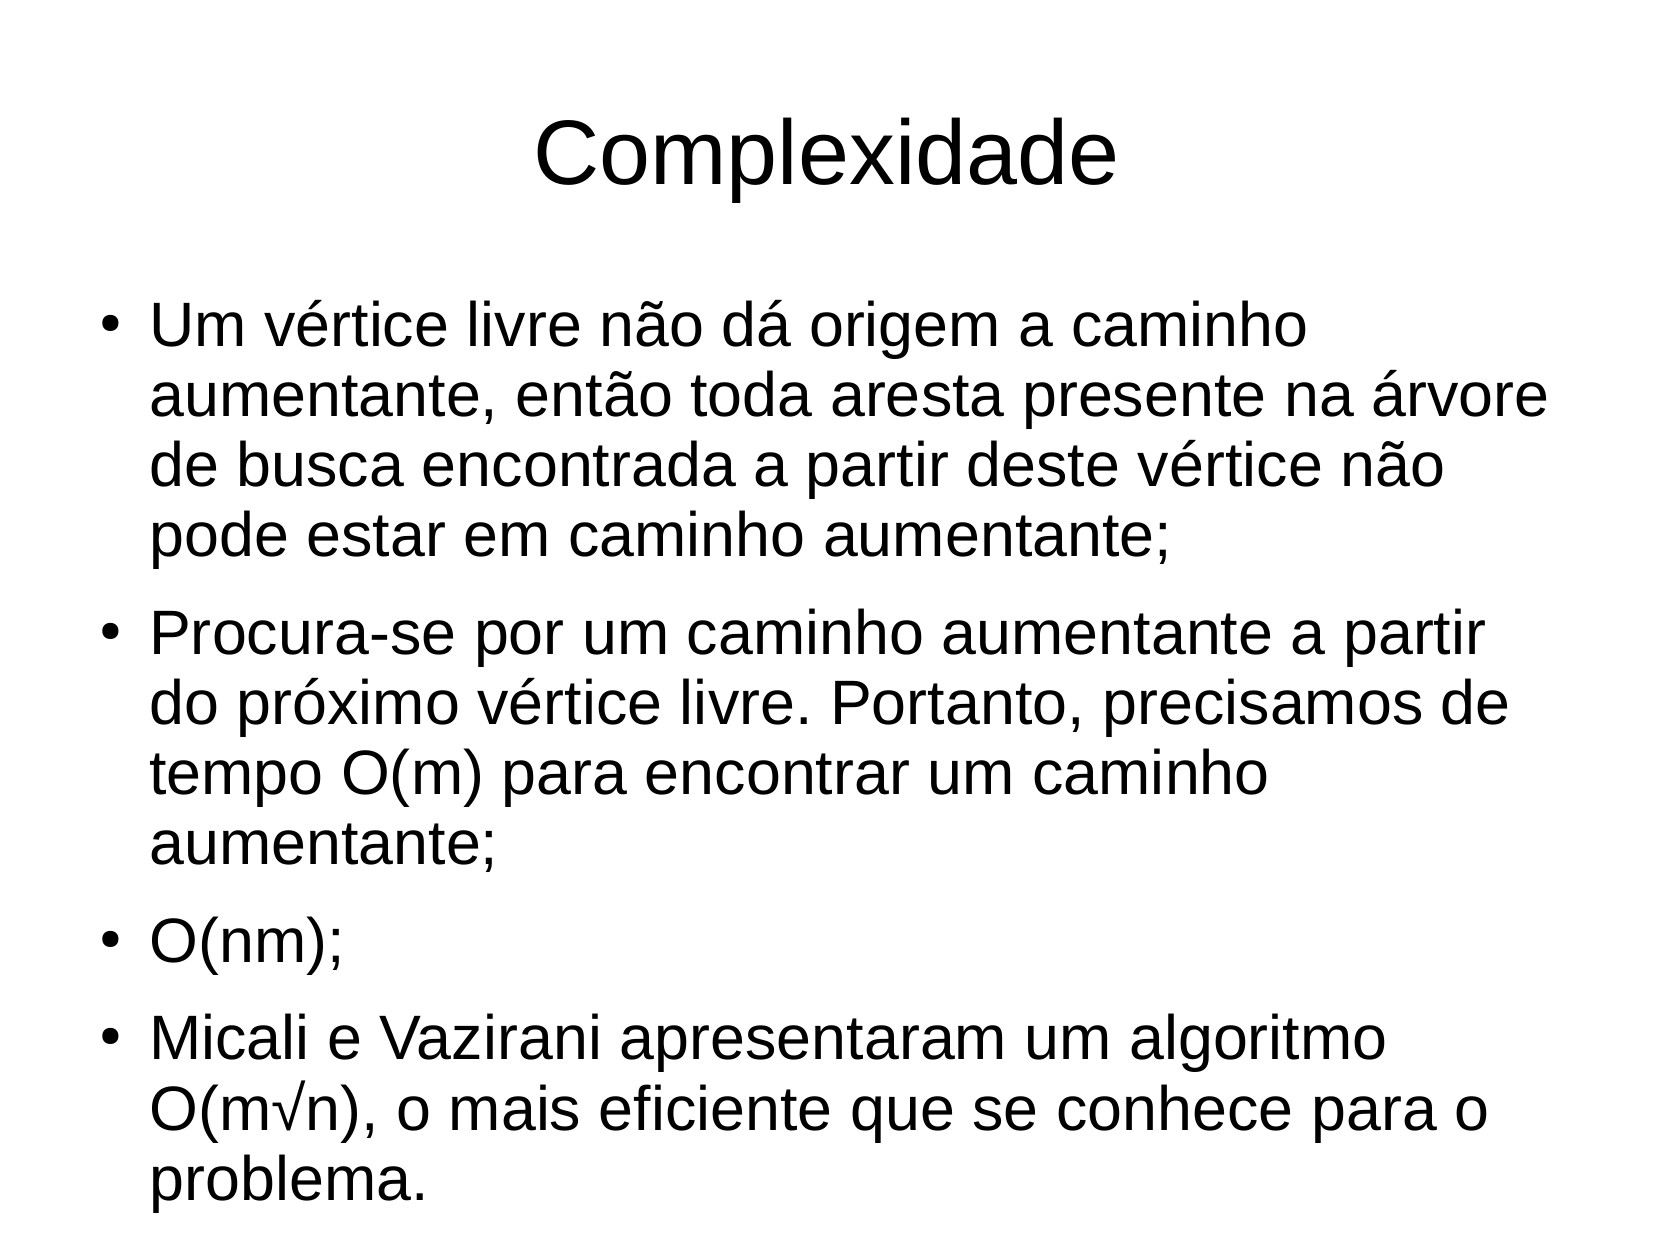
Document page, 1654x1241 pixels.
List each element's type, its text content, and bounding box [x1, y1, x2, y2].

list Um vértice livre não dá origem a caminho aumentante, então toda aresta presente na árvore de busca encontrada a partir deste vértice não pode estar em caminho aumentante; Procura-se por um caminho aumentante a partir do próximo vértice livre. Portanto, precisamos de tempo O(m) para encontrar um caminho aumentante; O(nm); Micali e Vazirani apresentaram um algoritmo O(m√n), o mais eficiente que se conhece para o problema. [82, 290, 1571, 1229]
title Complexidade [82, 49, 1571, 257]
